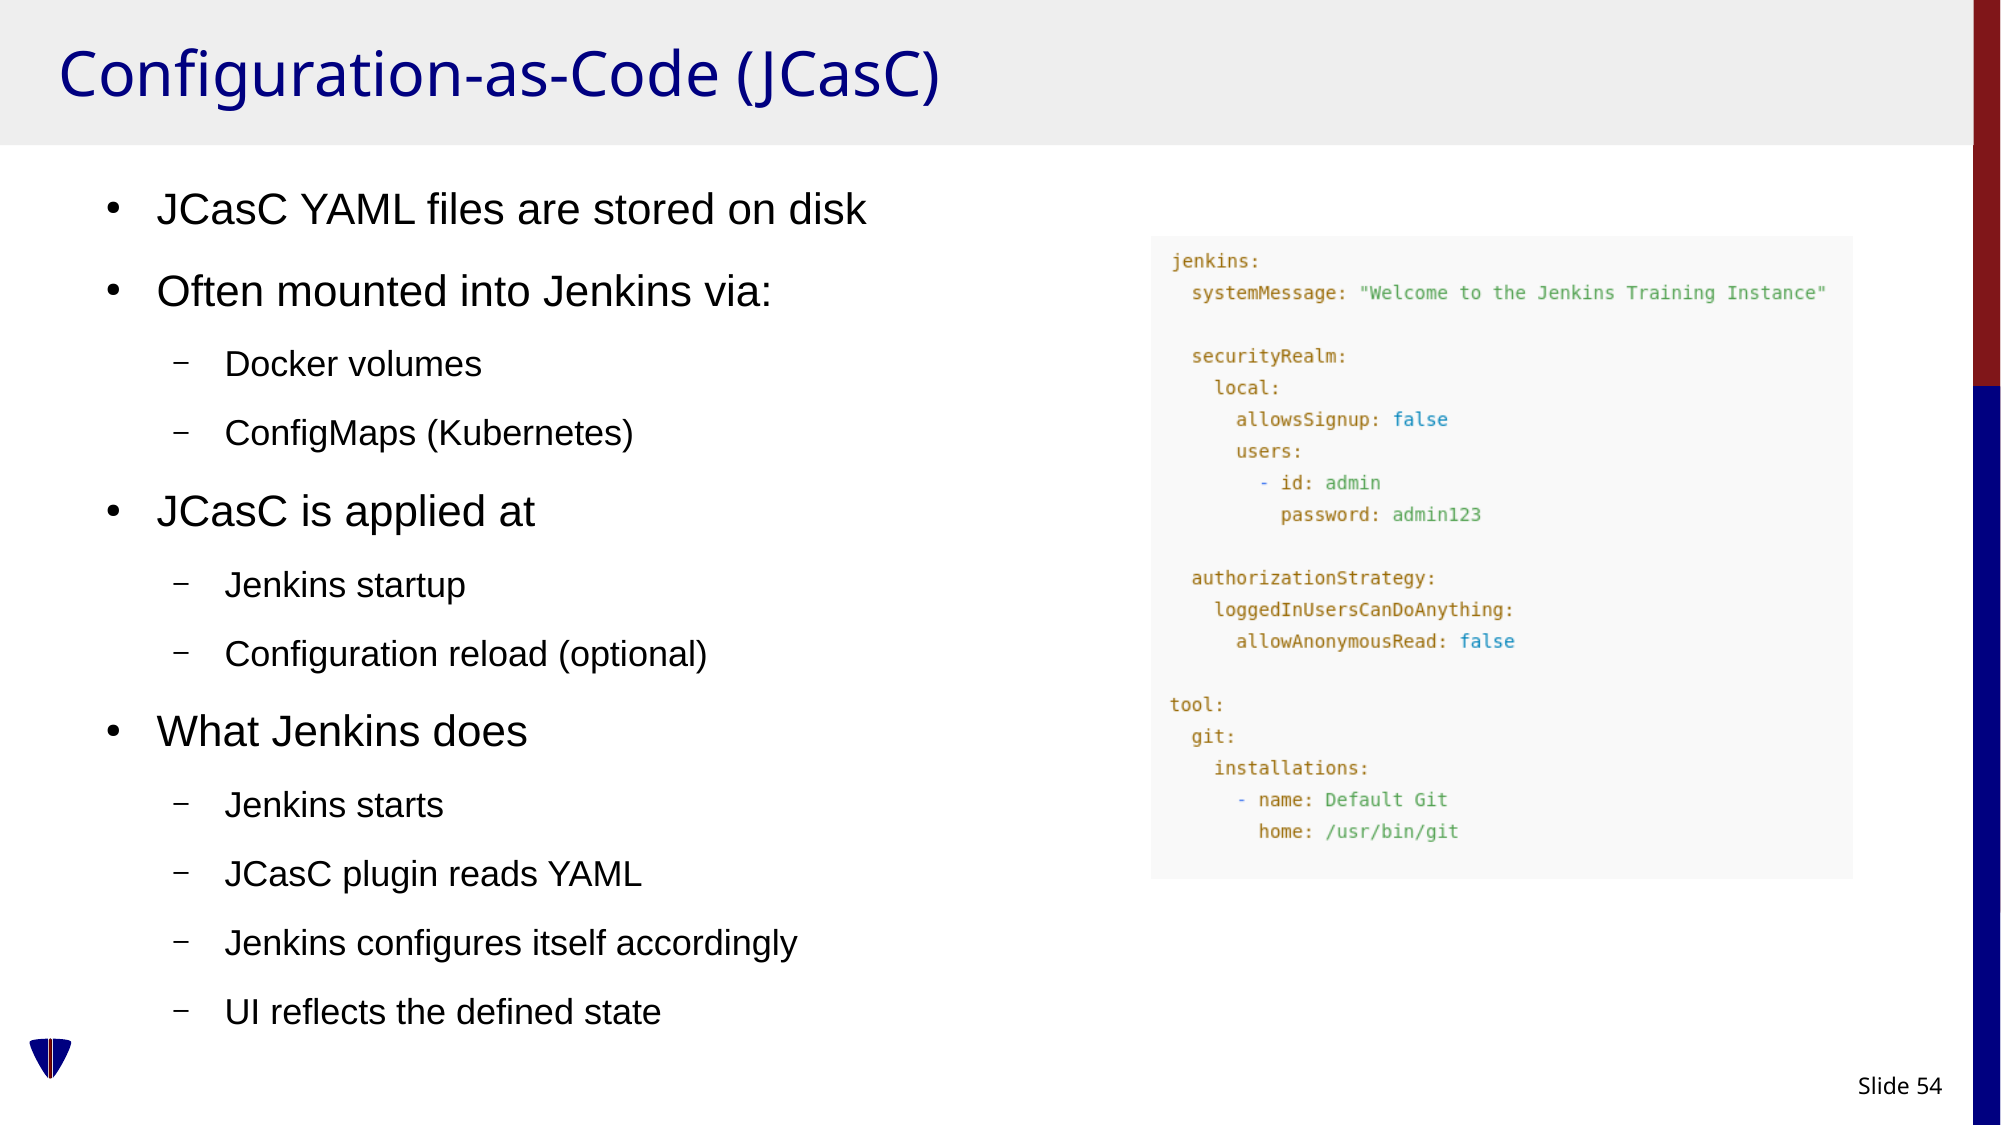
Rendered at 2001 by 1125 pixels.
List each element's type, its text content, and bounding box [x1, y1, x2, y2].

list JCasC YAML files are stored on disk Often mounted into Jenkins via: Docker volumes ConfigMaps (Kubernetes) JCasC is applied at Jenkins startup Configuration reload (optional) What Jenkins does Jenkins starts JCasC plugin reads YAML Jenkins configures itself accordingly UI reflects the defined state [88, 177, 1123, 1034]
picture [1151, 236, 1853, 879]
title Configuration-as-Code (JCasC) [0, 0, 1974, 146]
